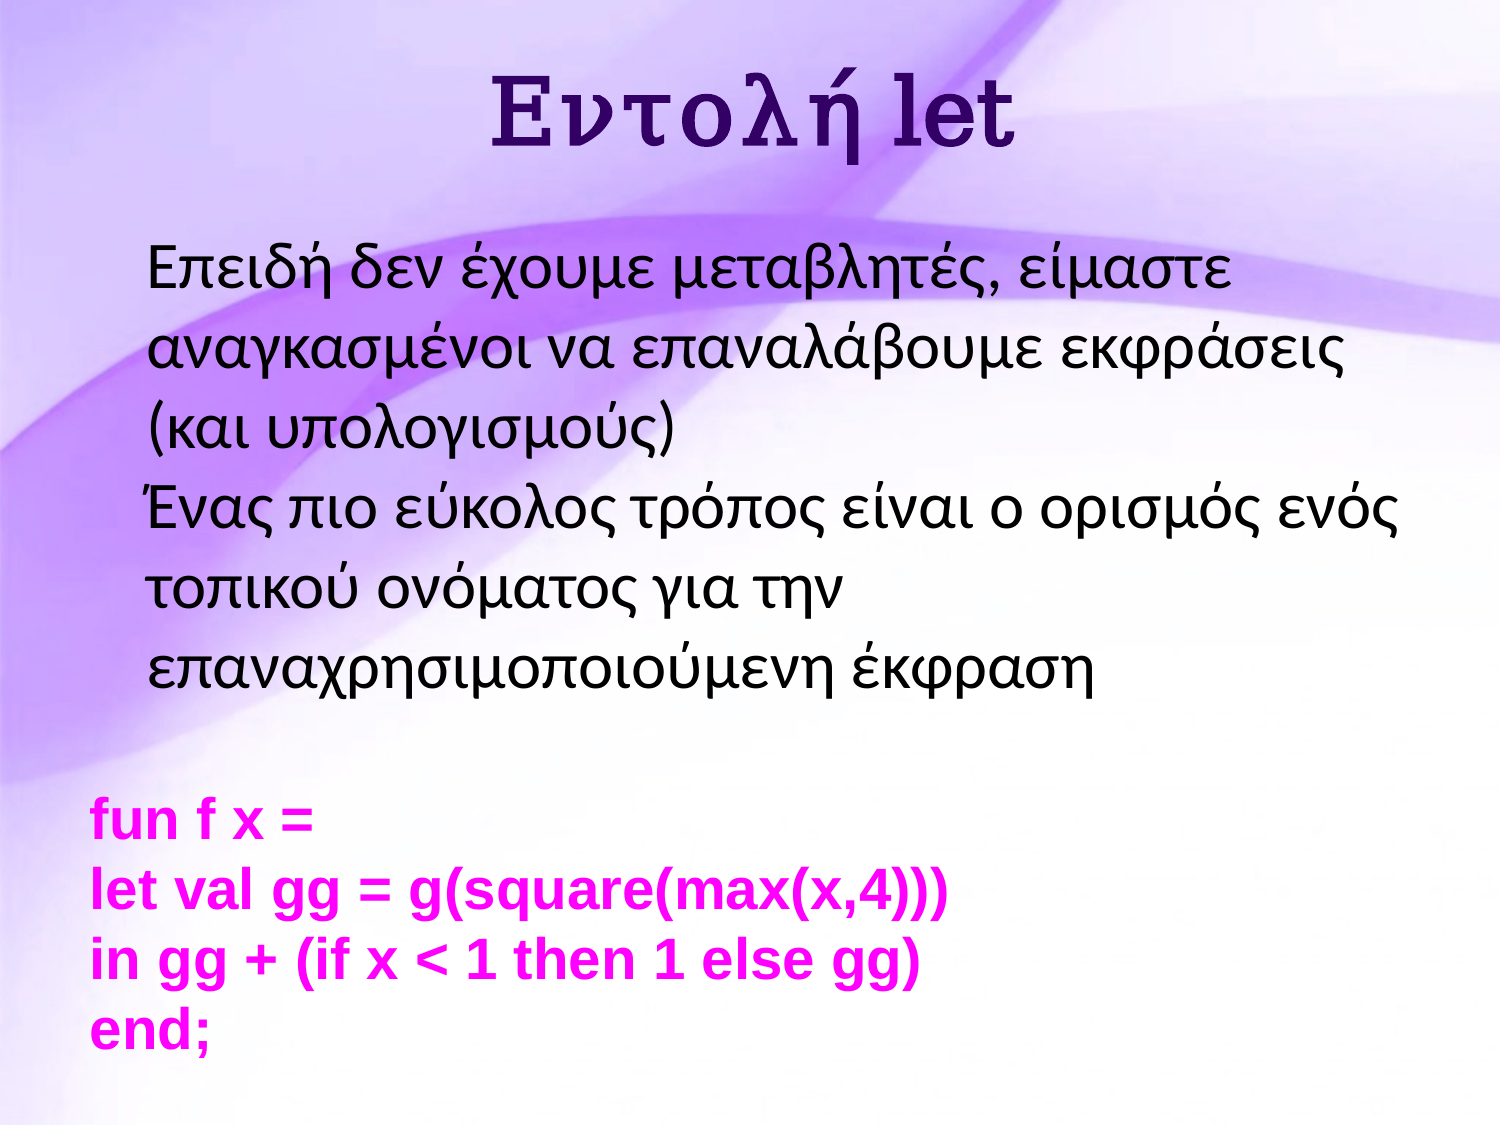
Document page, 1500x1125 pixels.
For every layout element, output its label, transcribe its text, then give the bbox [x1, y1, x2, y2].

picture [0, 0, 1500, 1125]
title Εντολή let [75, 45, 1425, 214]
list Επειδή δεν έχουμε μεταβλητές, είμαστε αναγκασμένοι να επαναλάβουμε εκφράσεις (και υπολογισμούς) Ένας πιο εύκολος τρόπος είναι ο ορισμός ενός τοπικού ονόματος για την επαναχρησιμοποιούμενη έκφραση fun f x = let val gg = g(square(max(x,4))) in gg + (if x < 1 then 1 else gg) end; [75, 214, 1425, 957]
